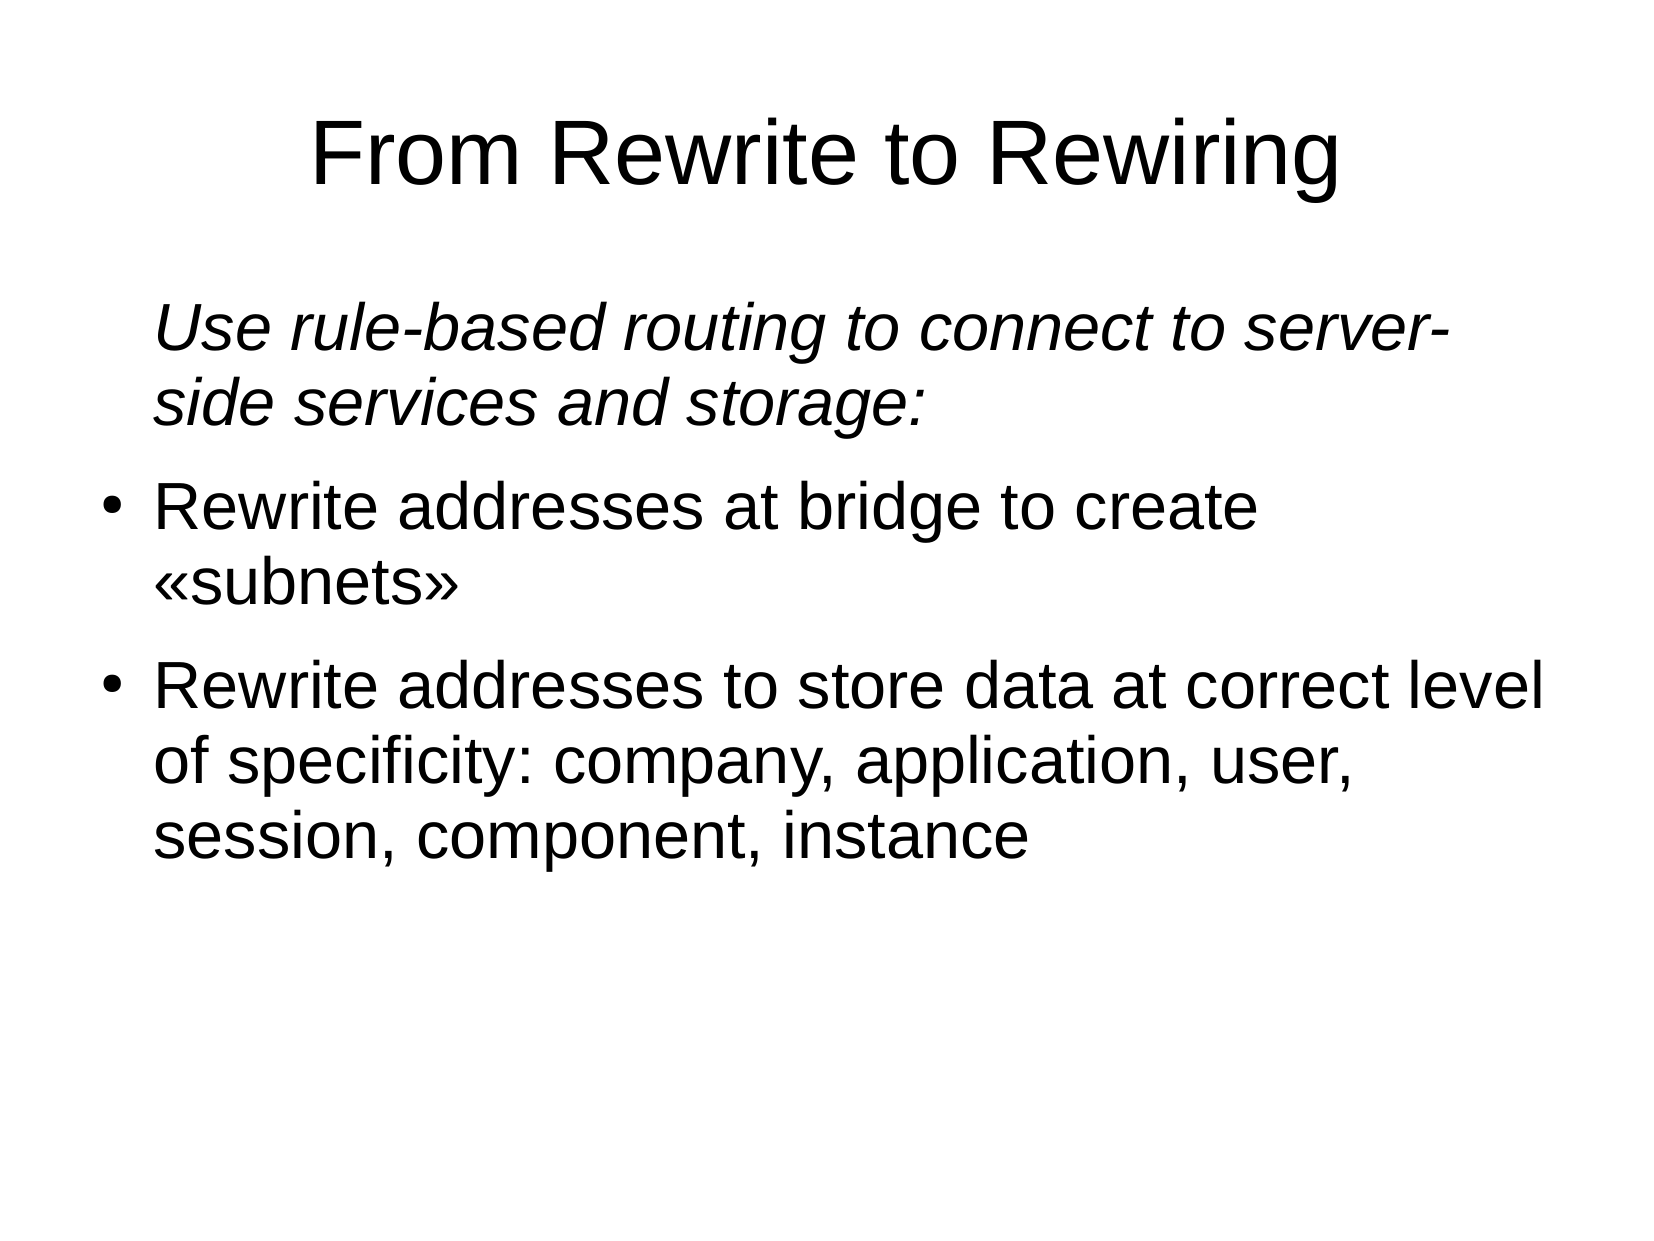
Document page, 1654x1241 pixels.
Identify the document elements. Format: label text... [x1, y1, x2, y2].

title From Rewrite to Rewiring [82, 49, 1571, 257]
list Use rule-based routing to connect to server-side services and storage: Rewrite addresses at bridge to create «subnets» Rewrite addresses to store data at correct level of specificity: company, application, user, session, component, instance [82, 290, 1571, 1010]
